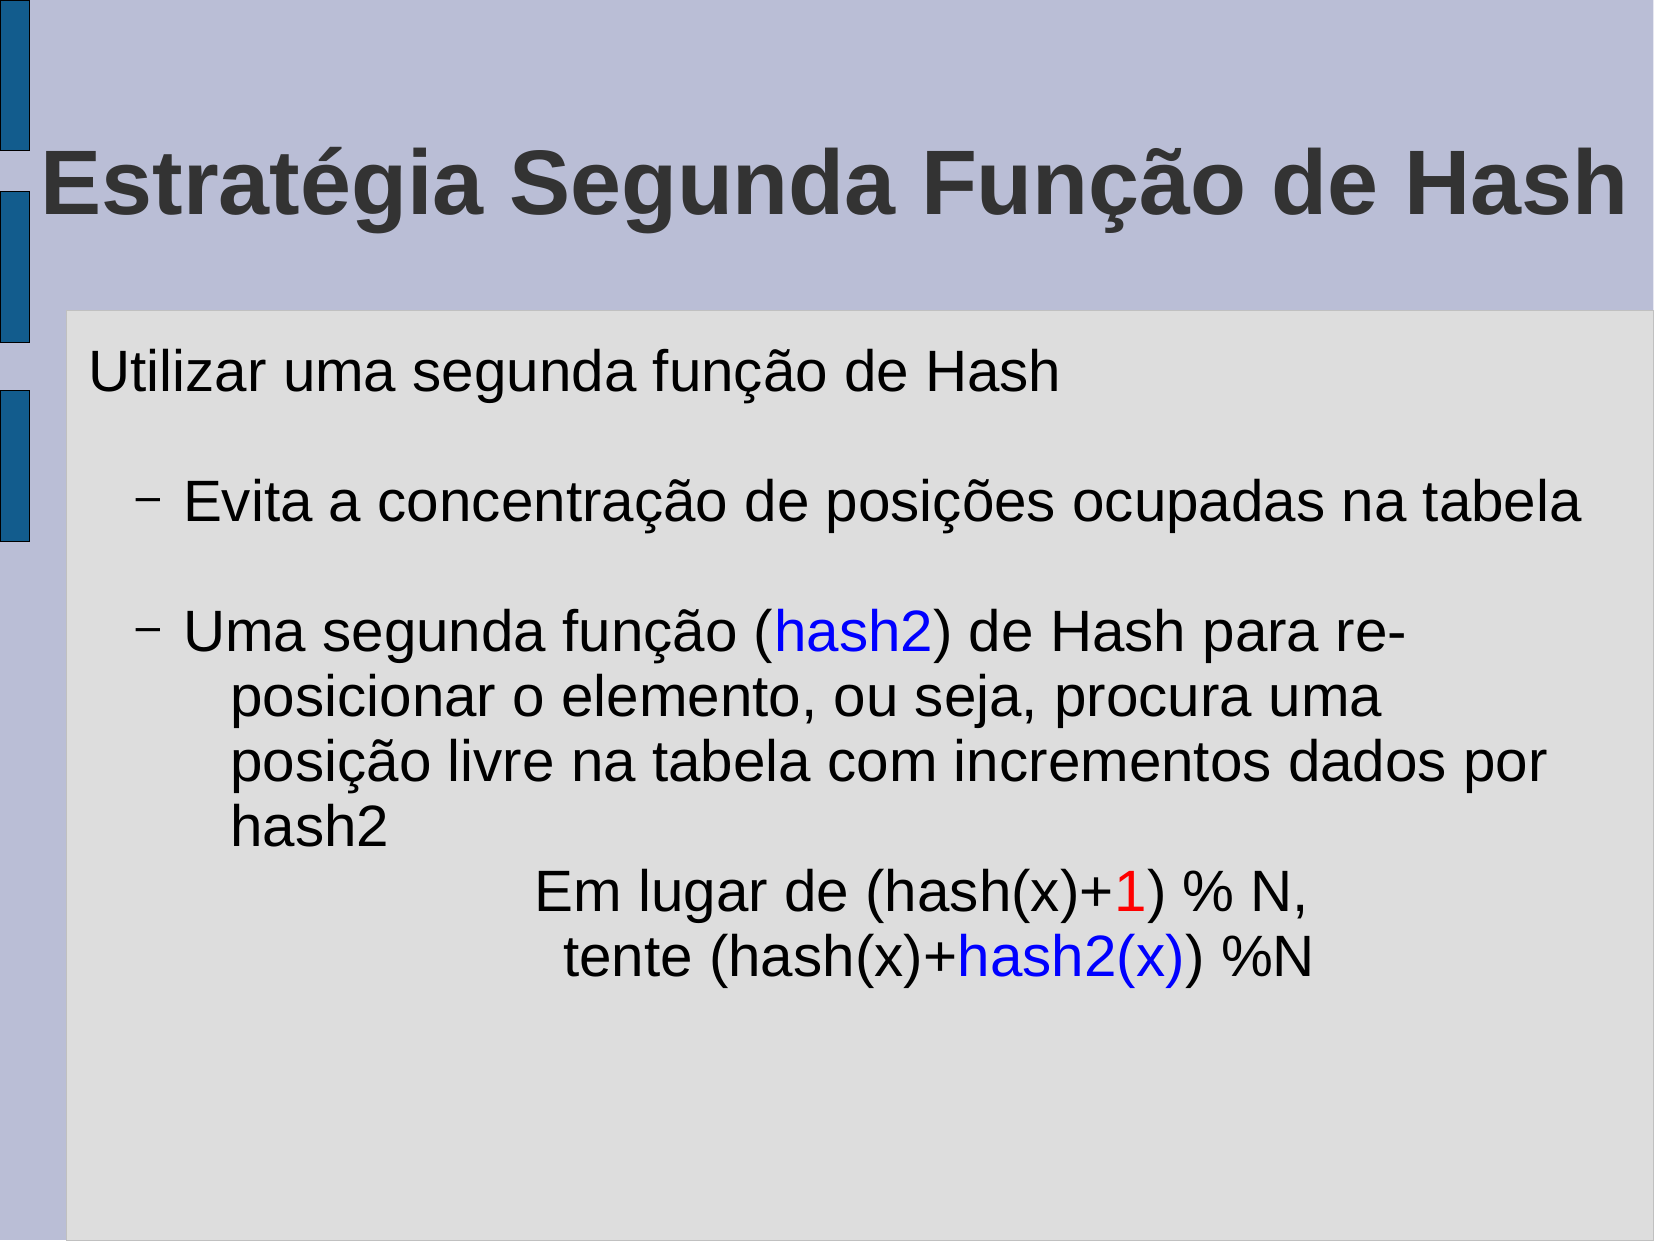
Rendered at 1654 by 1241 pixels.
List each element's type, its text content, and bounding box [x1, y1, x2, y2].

list Utilizar uma segunda função de Hash Evita a concentração de posições ocupadas na tabela Uma segunda função (hash2) de Hash para re-posicionar o elemento, ou seja, procura uma posição livre na tabela com incrementos dados por hash2 Em lugar de (hash(x)+1) % N, tente (hash(x)+hash2(x)) %N [88, 338, 1595, 987]
title Estratégia Segunda Função de Hash [23, 79, 1648, 287]
